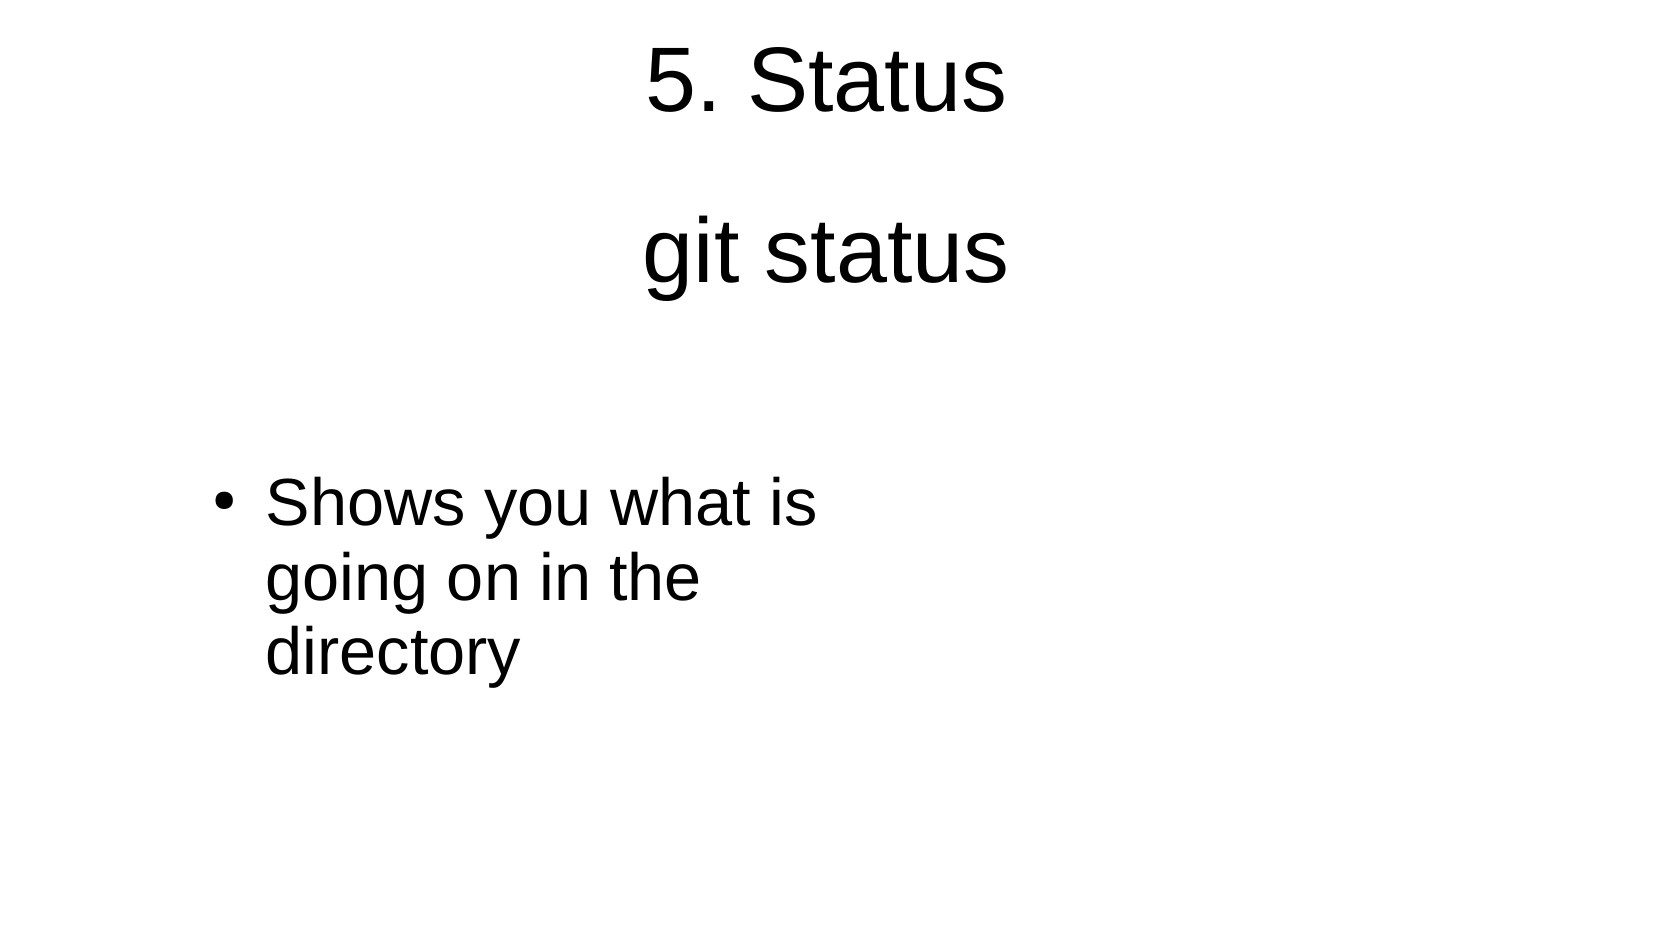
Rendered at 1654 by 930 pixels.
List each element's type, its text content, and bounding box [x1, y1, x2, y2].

title git status [82, 147, 1571, 354]
title 5. Status [82, 0, 1571, 147]
list Shows you what is going on in the directory [194, 360, 948, 900]
